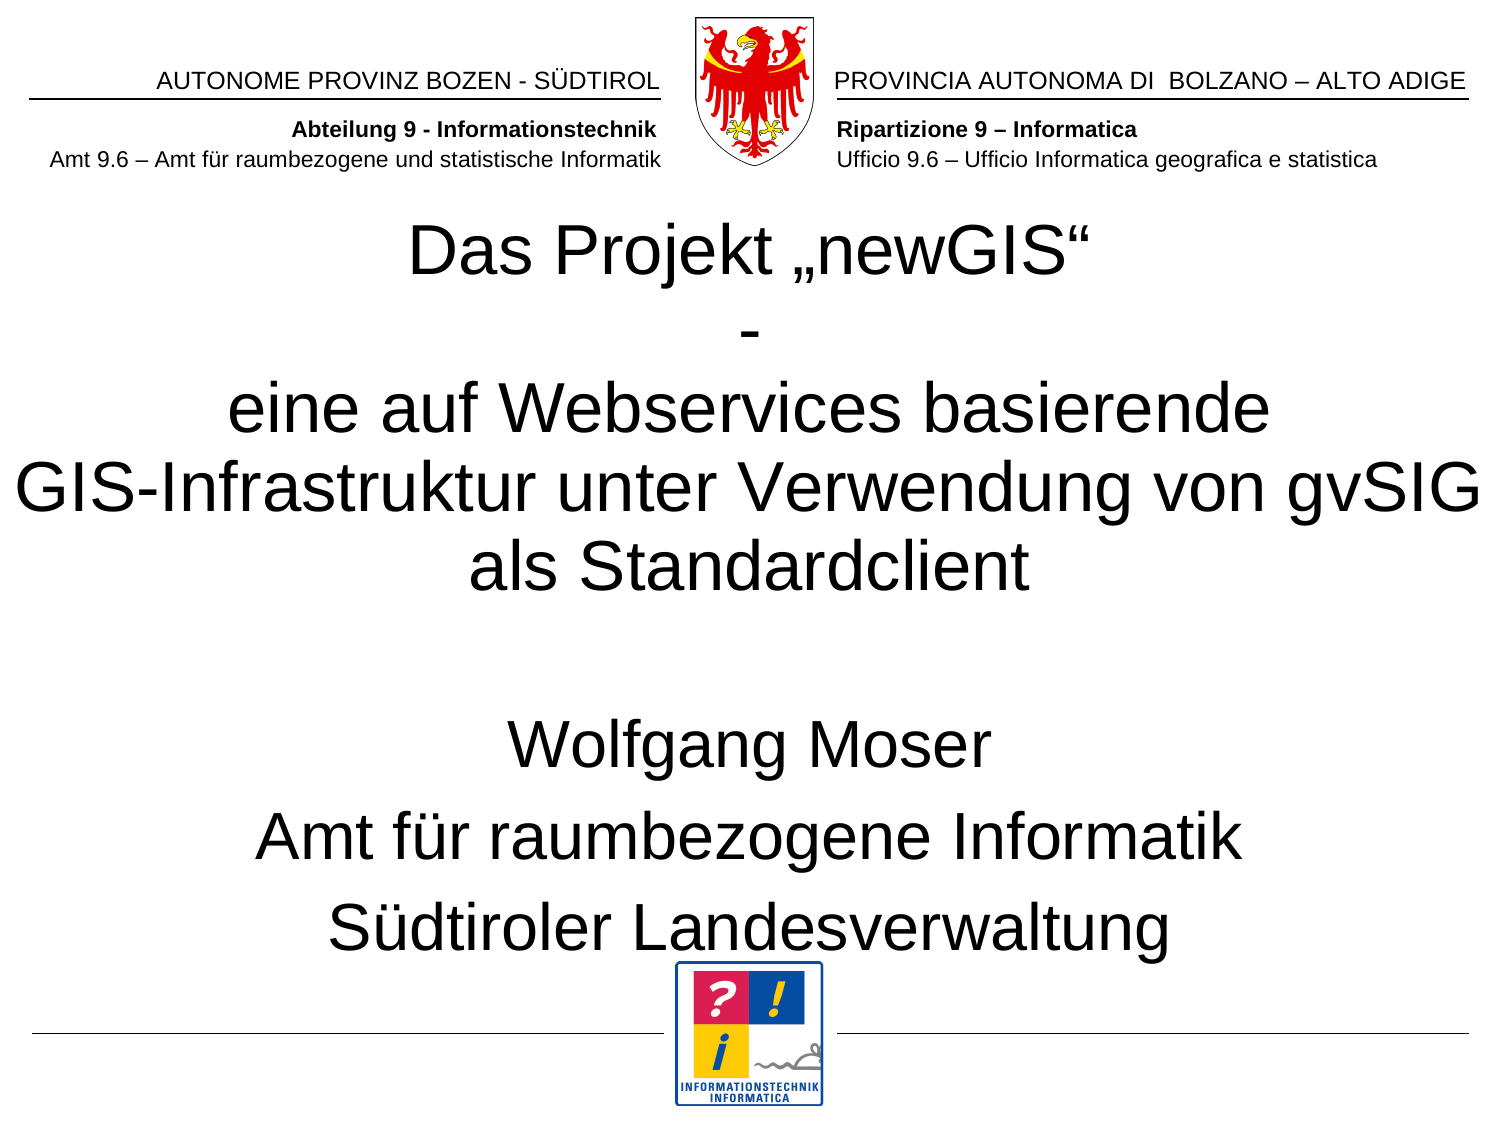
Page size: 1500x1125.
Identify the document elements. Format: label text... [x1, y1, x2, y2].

picture [695, 17, 814, 166]
picture [675, 1065, 824, 1106]
title Das Projekt „newGIS“ - eine auf Webservices basierende GIS-Infrastruktur unter Verwendung von gvSIG als Standardclient [0, 177, 1500, 608]
subtitle Wolfgang Moser Amt für raumbezogene Informatik Südtiroler Landesverwaltung [0, 608, 1500, 1065]
